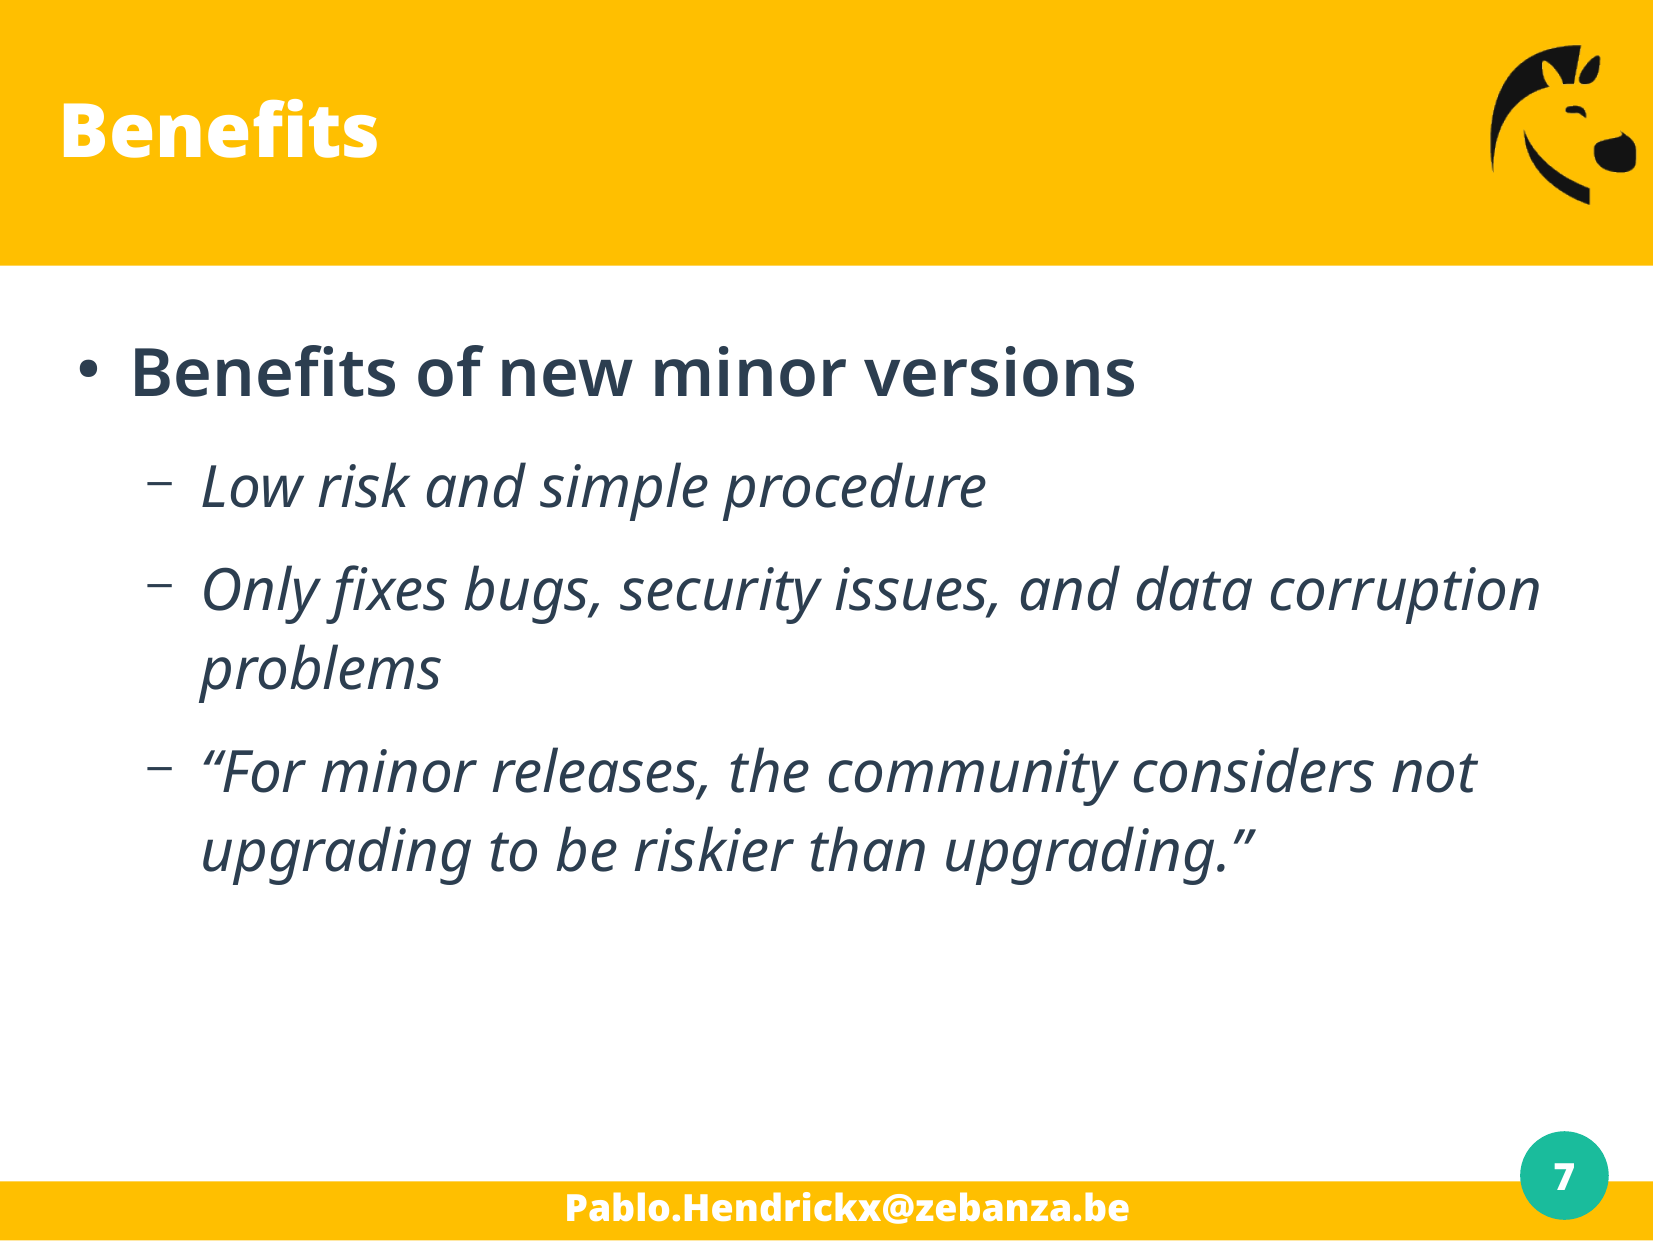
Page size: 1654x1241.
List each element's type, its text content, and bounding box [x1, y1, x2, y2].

title Benefits [58, 49, 1594, 207]
list Benefits of new minor versions Low risk and simple procedure Only fixes bugs, security issues, and data corruption problems “For minor releases, the community considers not upgrading to be riskier than upgrading.” [58, 324, 1594, 1152]
picture [1410, 0, 1654, 241]
